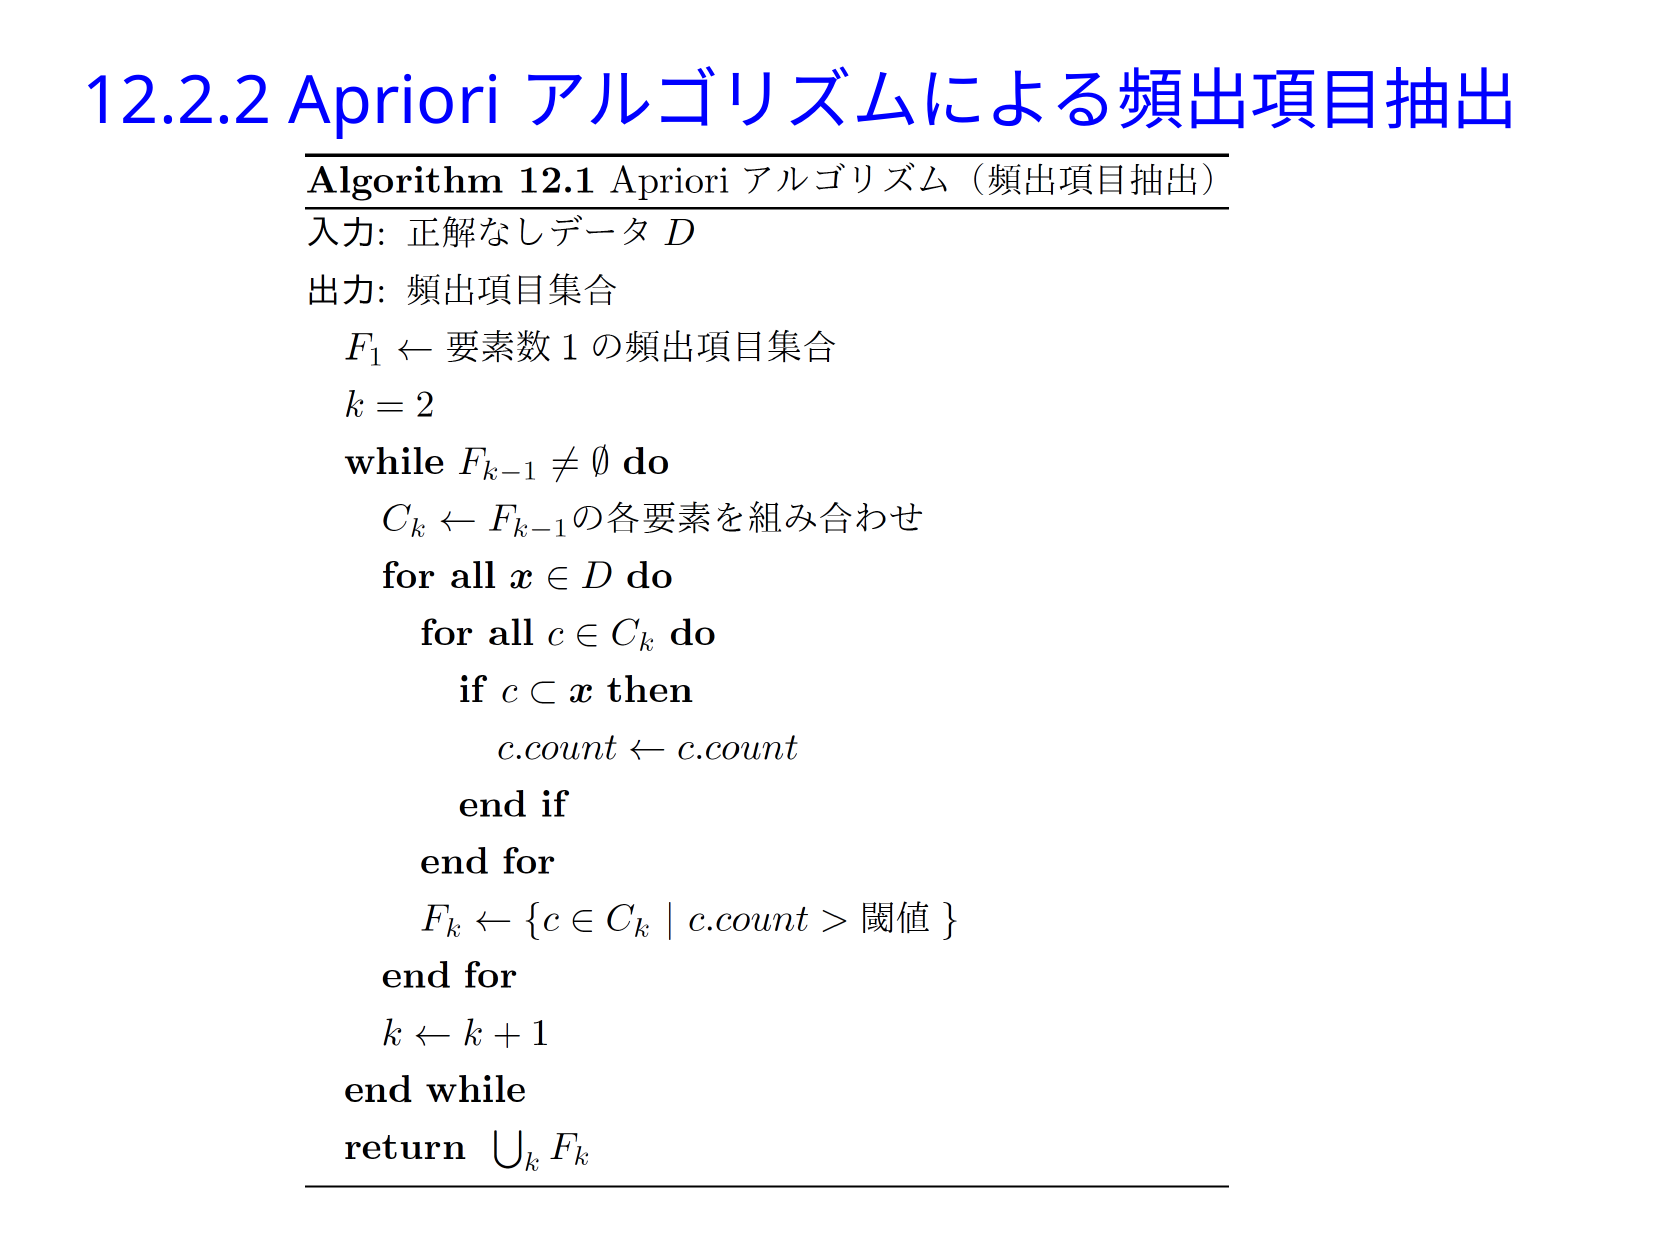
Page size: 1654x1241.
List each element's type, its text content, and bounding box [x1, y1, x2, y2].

picture [295, 147, 1229, 1206]
title 12.2.2 Aprioriアルゴリズムによる頻出項目抽出 [82, 47, 1571, 148]
